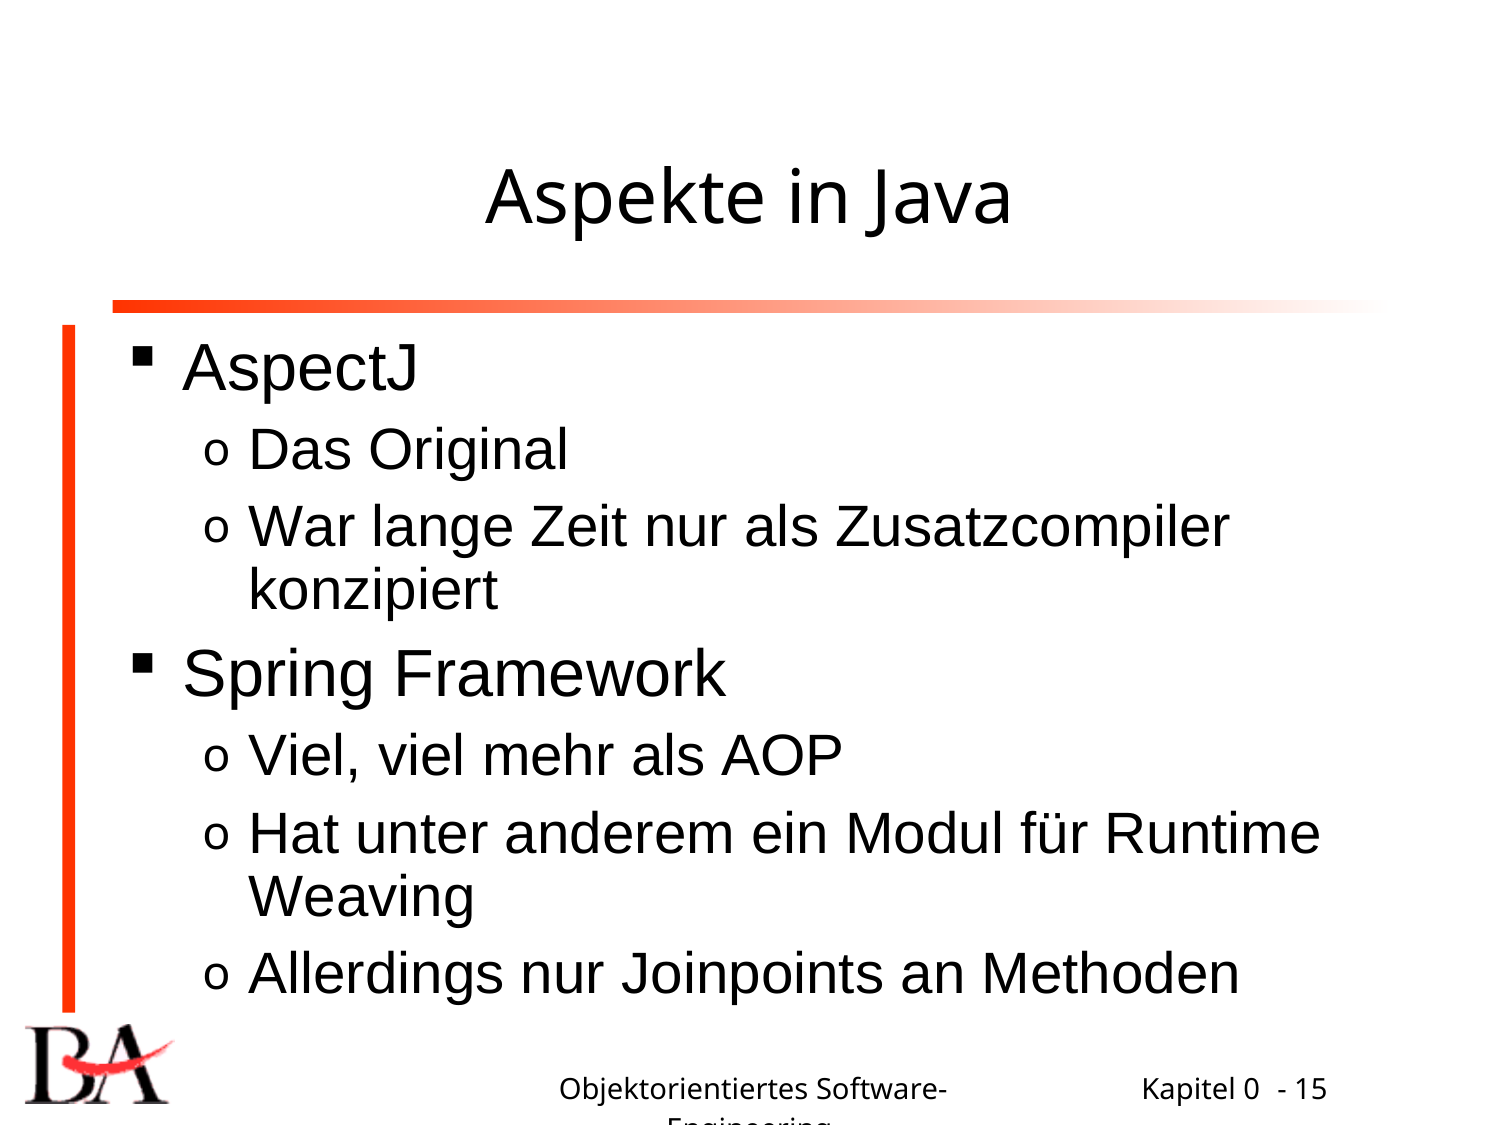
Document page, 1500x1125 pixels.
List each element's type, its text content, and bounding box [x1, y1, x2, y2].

list AspectJ Das Original War lange Zeit nur als Zusatzcompiler konzipiert Spring Framework Viel, viel mehr als AOP Hat unter anderem ein Modul für Runtime Weaving Allerdings nur Joinpoints an Methoden [112, 324, 1388, 1051]
picture [24, 1024, 175, 1104]
title Aspekte in Java [112, 99, 1388, 288]
